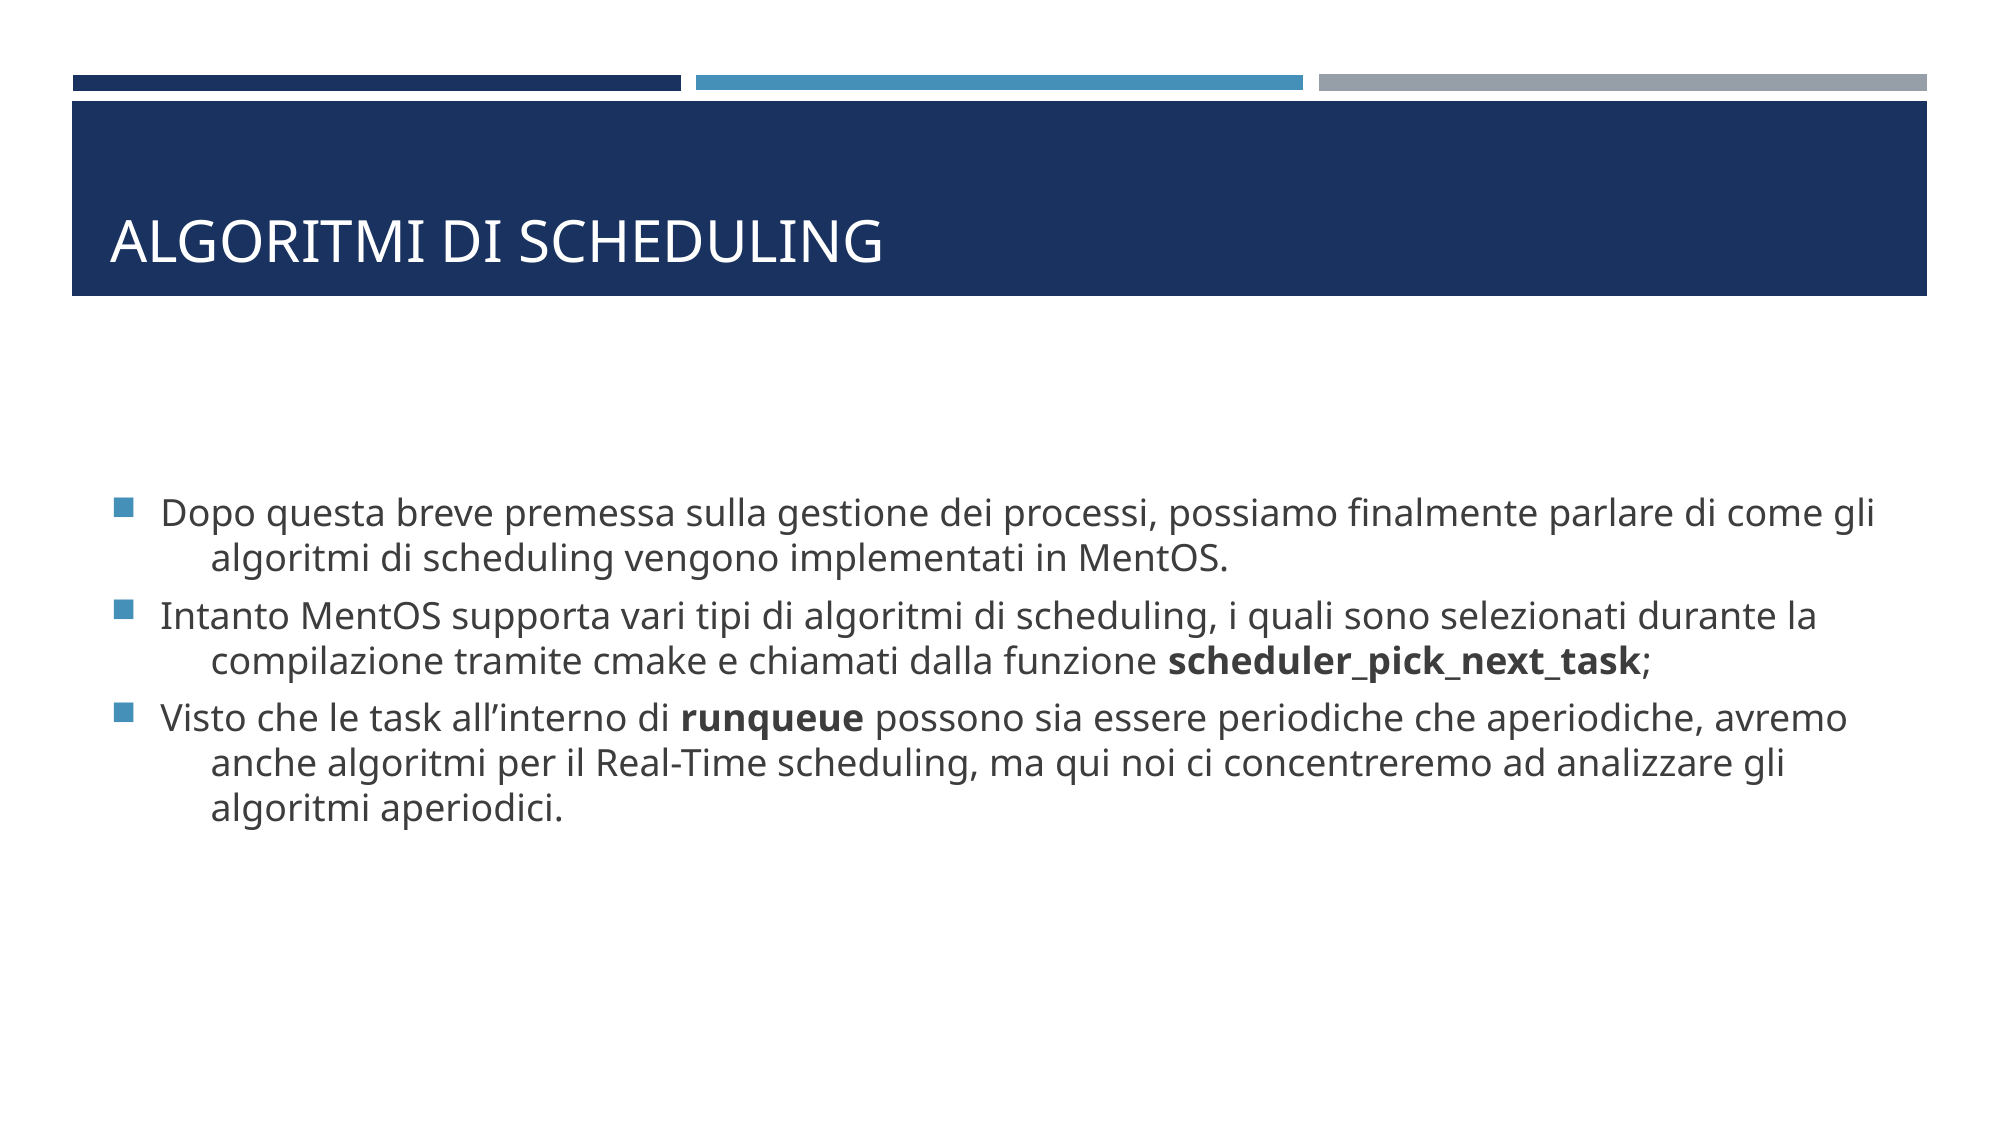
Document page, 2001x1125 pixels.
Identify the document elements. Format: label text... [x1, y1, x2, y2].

title Algoritmi di scheduling [95, 115, 1905, 282]
list Dopo questa breve premessa sulla gestione dei processi, possiamo finalmente parlare di come gli algoritmi di scheduling vengono implementati in MentOS. Intanto MentOS supporta vari tipi di algoritmi di scheduling, i quali sono selezionati durante la compilazione tramite cmake e chiamati dalla funzione scheduler_pick_next_task; Visto che le task all’interno di runqueue possono sia essere periodiche che aperiodiche, avremo anche algoritmi per il Real-Time scheduling, ma qui noi ci concentreremo ad analizzare gli algoritmi aperiodici. [95, 357, 1905, 962]
